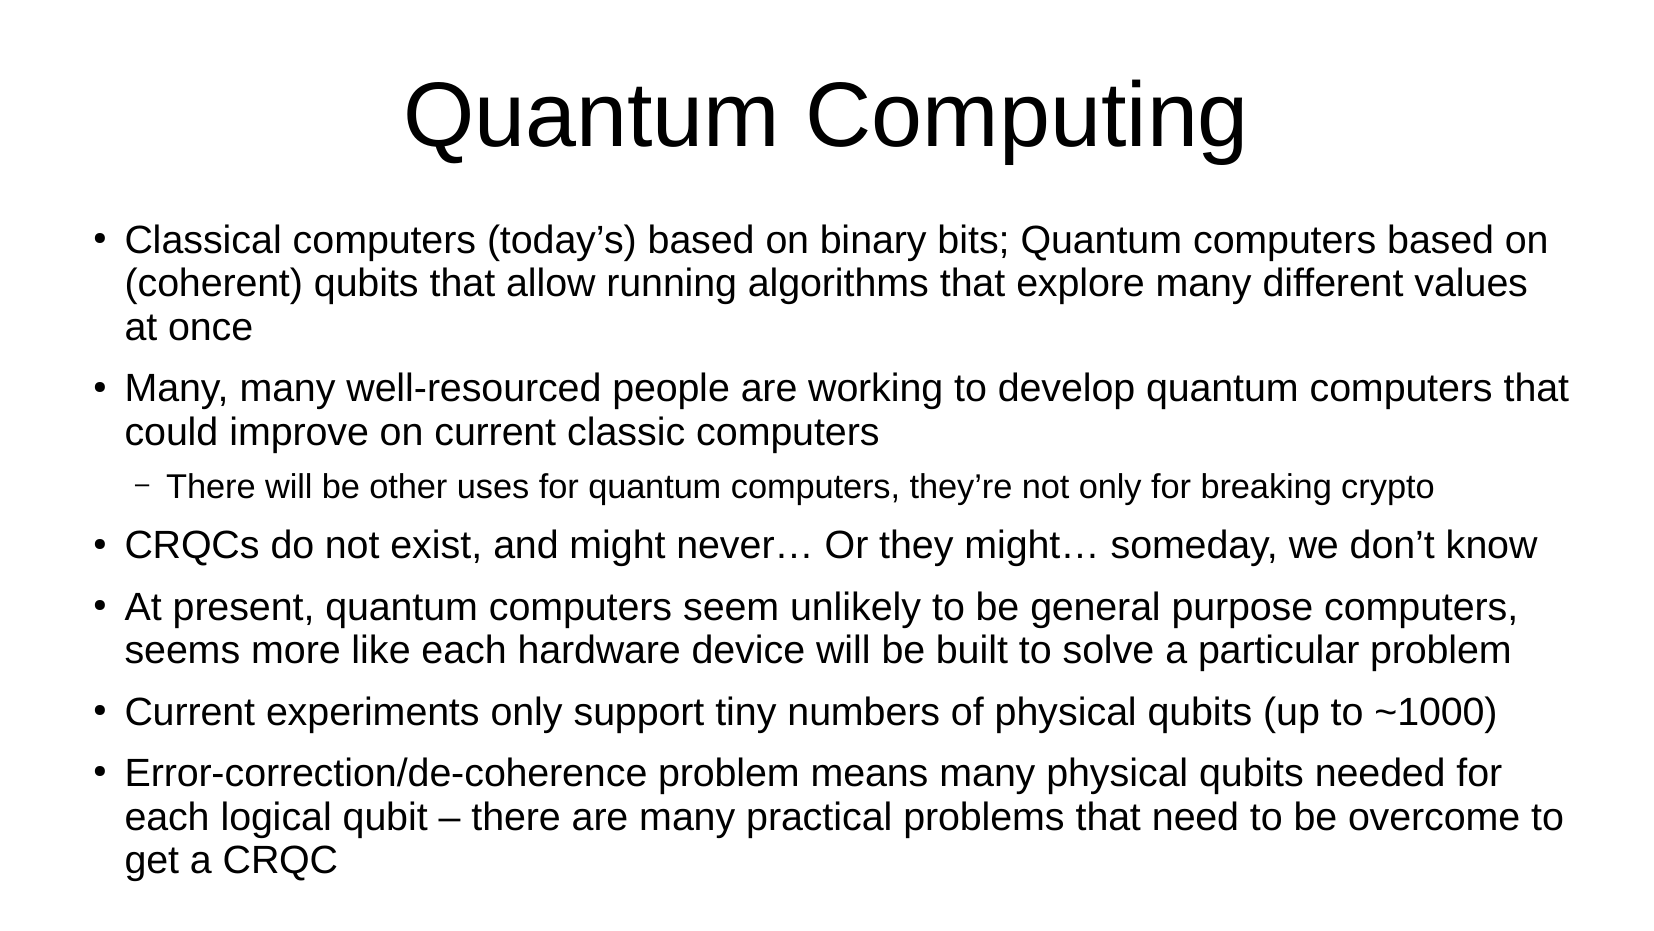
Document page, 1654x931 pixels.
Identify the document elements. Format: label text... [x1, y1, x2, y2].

title Quantum Computing [82, 37, 1571, 193]
list Classical computers (today’s) based on binary bits; Quantum computers based on (coherent) qubits that allow running algorithms that explore many different values at once Many, many well-resourced people are working to develop quantum computers that could improve on current classic computers There will be other uses for quantum computers, they’re not only for breaking crypto CRQCs do not exist, and might never… Or they might… someday, we don’t know At present, quantum computers seem unlikely to be general purpose computers, seems more like each hardware device will be built to solve a particular problem Current experiments only support tiny numbers of physical qubits (up to ~1000) Error-correction/de-coherence problem means many physical qubits needed for each logical qubit – there are many practical problems that need to be overcome to get a CRQC [82, 217, 1571, 900]
